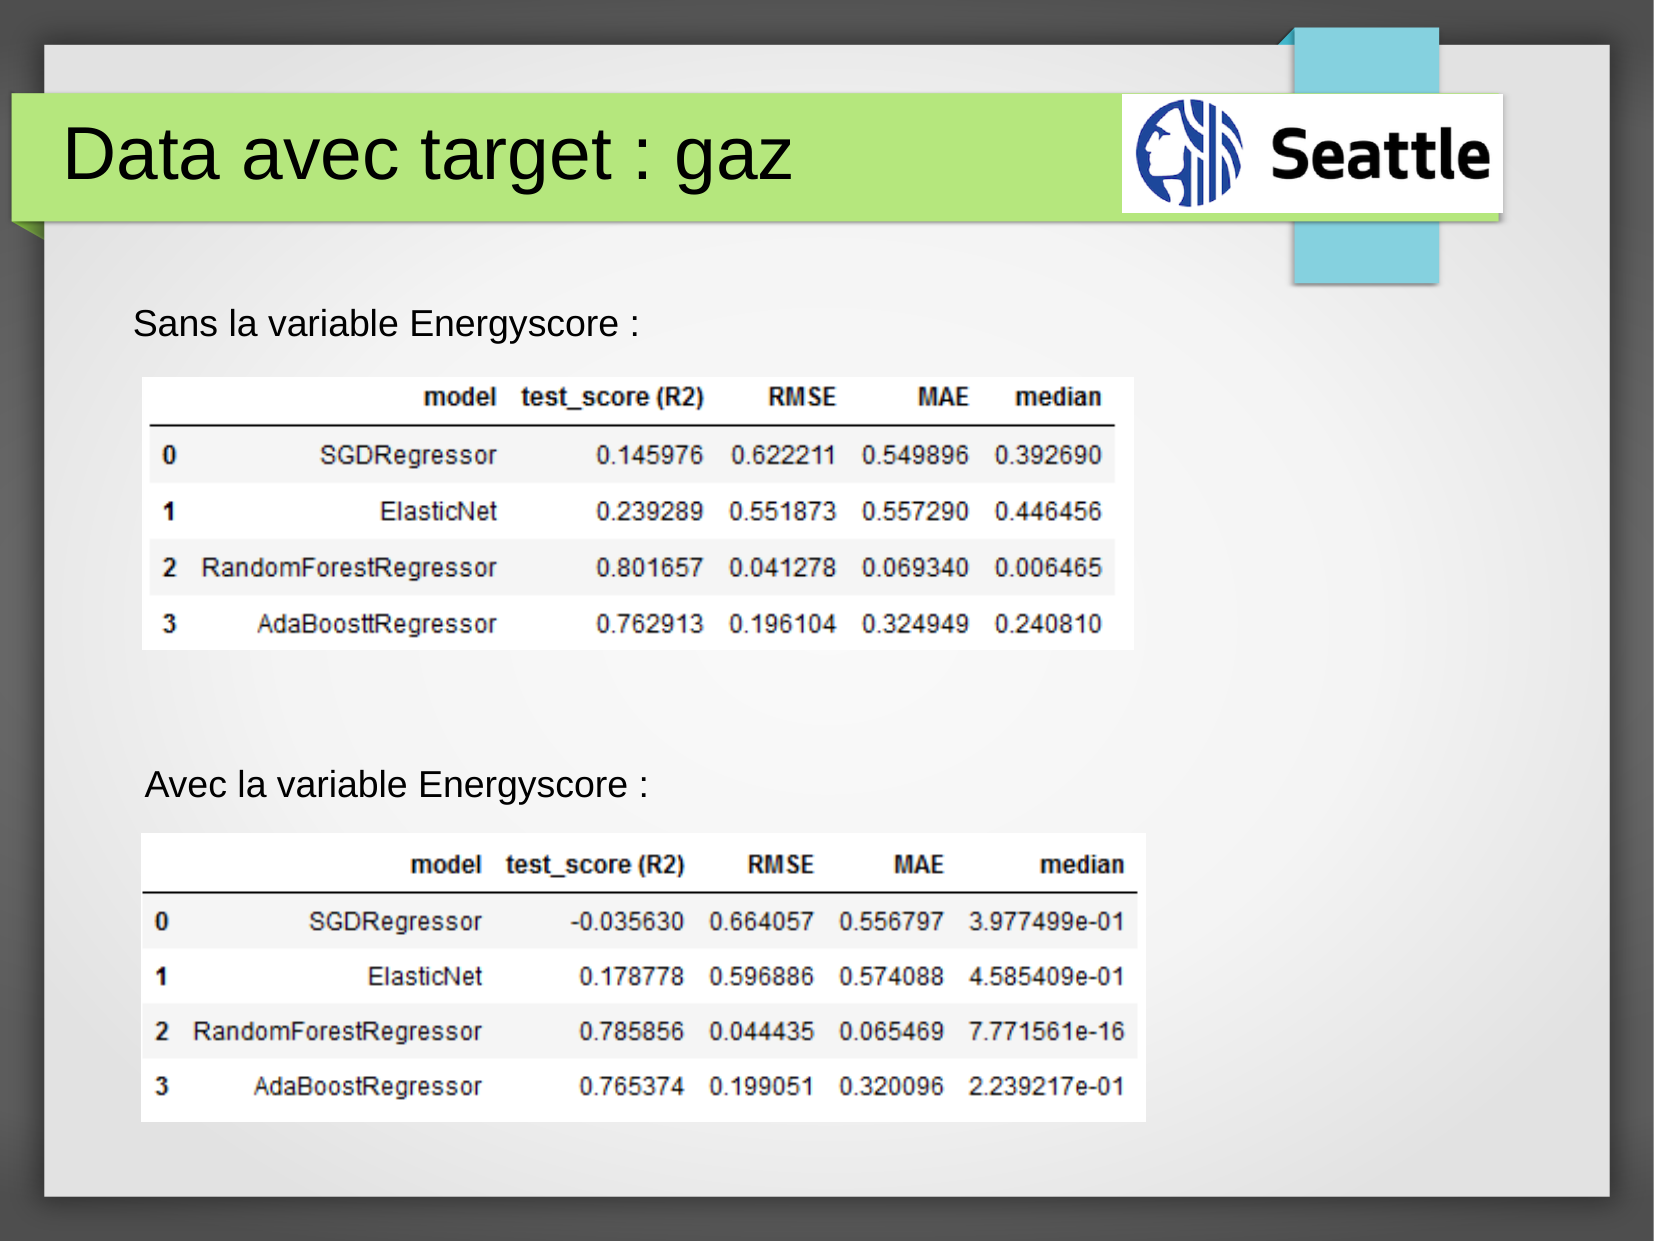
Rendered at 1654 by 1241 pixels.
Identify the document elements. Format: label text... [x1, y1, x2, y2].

text_box Avec la variable Energyscore : [129, 755, 851, 813]
picture [0, 0, 1654, 1241]
title Data avec target : gaz [0, 94, 1122, 213]
text_box Sans la variable Energyscore : [118, 295, 1170, 353]
